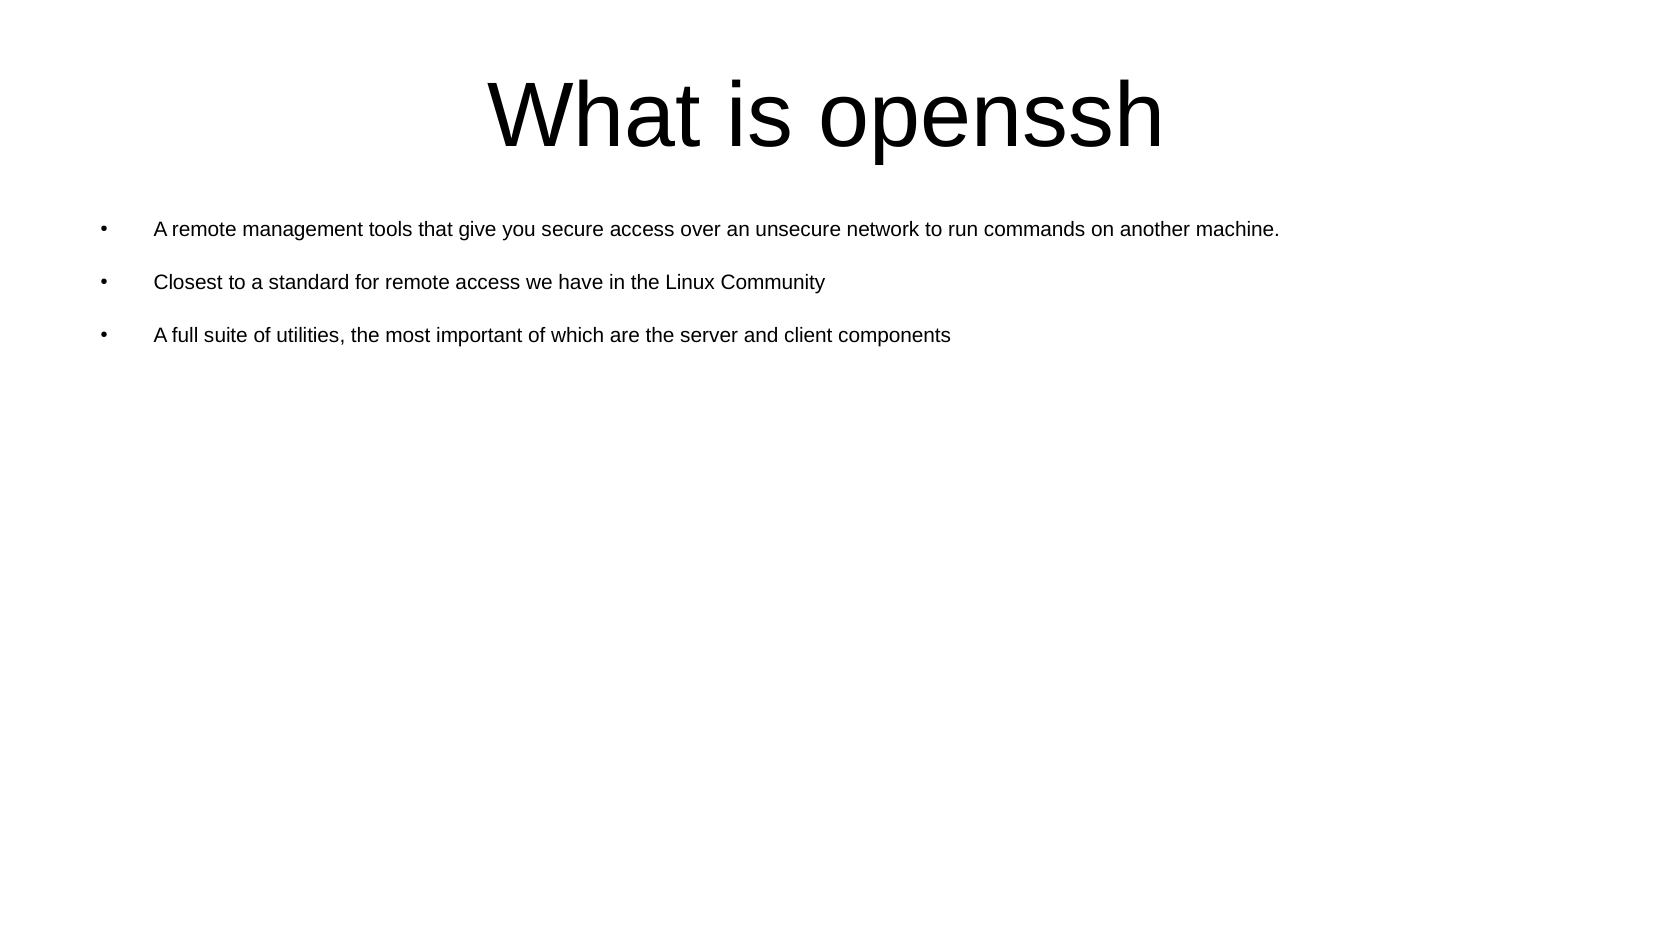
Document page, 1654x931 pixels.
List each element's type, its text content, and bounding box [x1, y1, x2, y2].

list A remote management tools that give you secure access over an unsecure network to run commands on another machine. Closest to a standard for remote access we have in the Linux Community A full suite of utilities, the most important of which are the server and client components [82, 217, 1636, 916]
title What is openssh [82, 37, 1571, 193]
